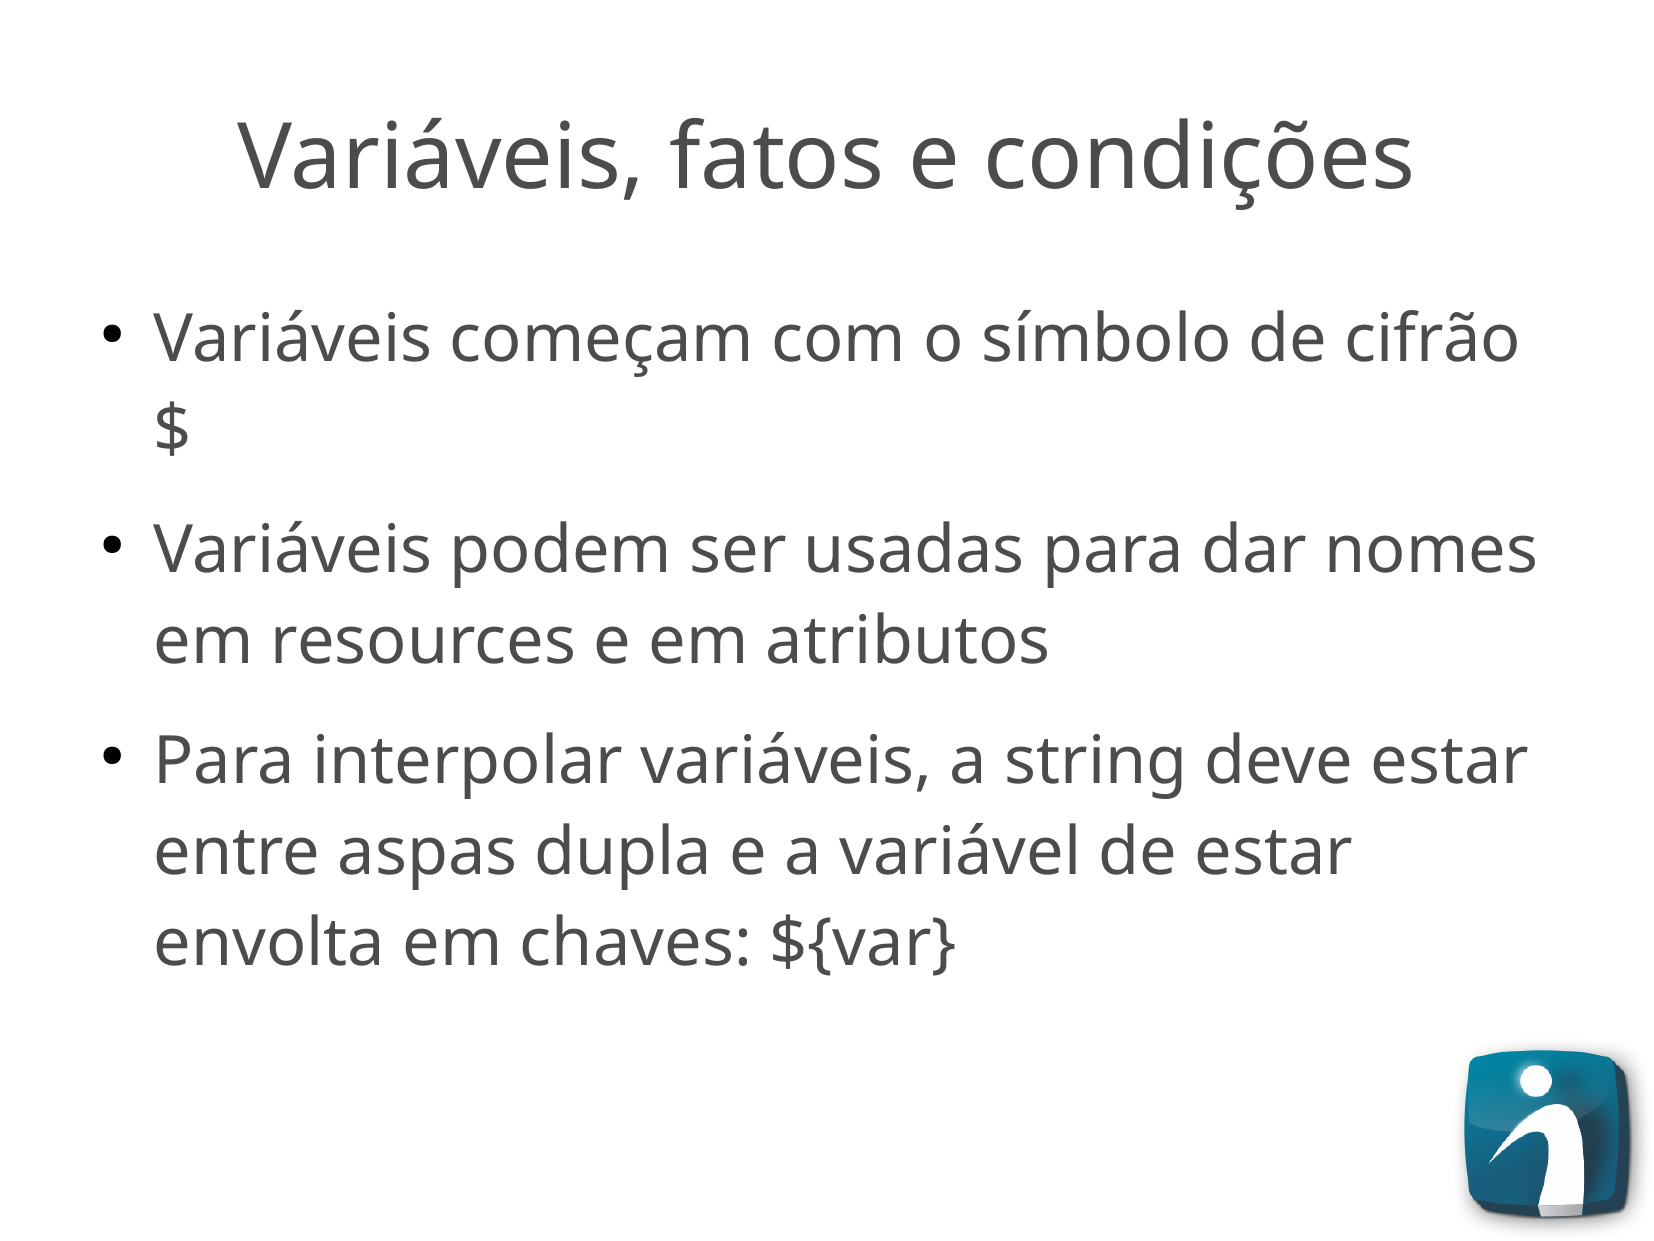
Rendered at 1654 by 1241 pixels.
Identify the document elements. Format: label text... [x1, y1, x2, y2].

title Variáveis, fatos e condições [82, 49, 1571, 257]
picture [1447, 1035, 1654, 1241]
list Variáveis começam com o símbolo de cifrão $ Variáveis podem ser usadas para dar nomes em resources e em atributos Para interpolar variáveis, a string deve estar entre aspas dupla e a variável de estar envolta em chaves: ${var} [82, 290, 1571, 1010]
